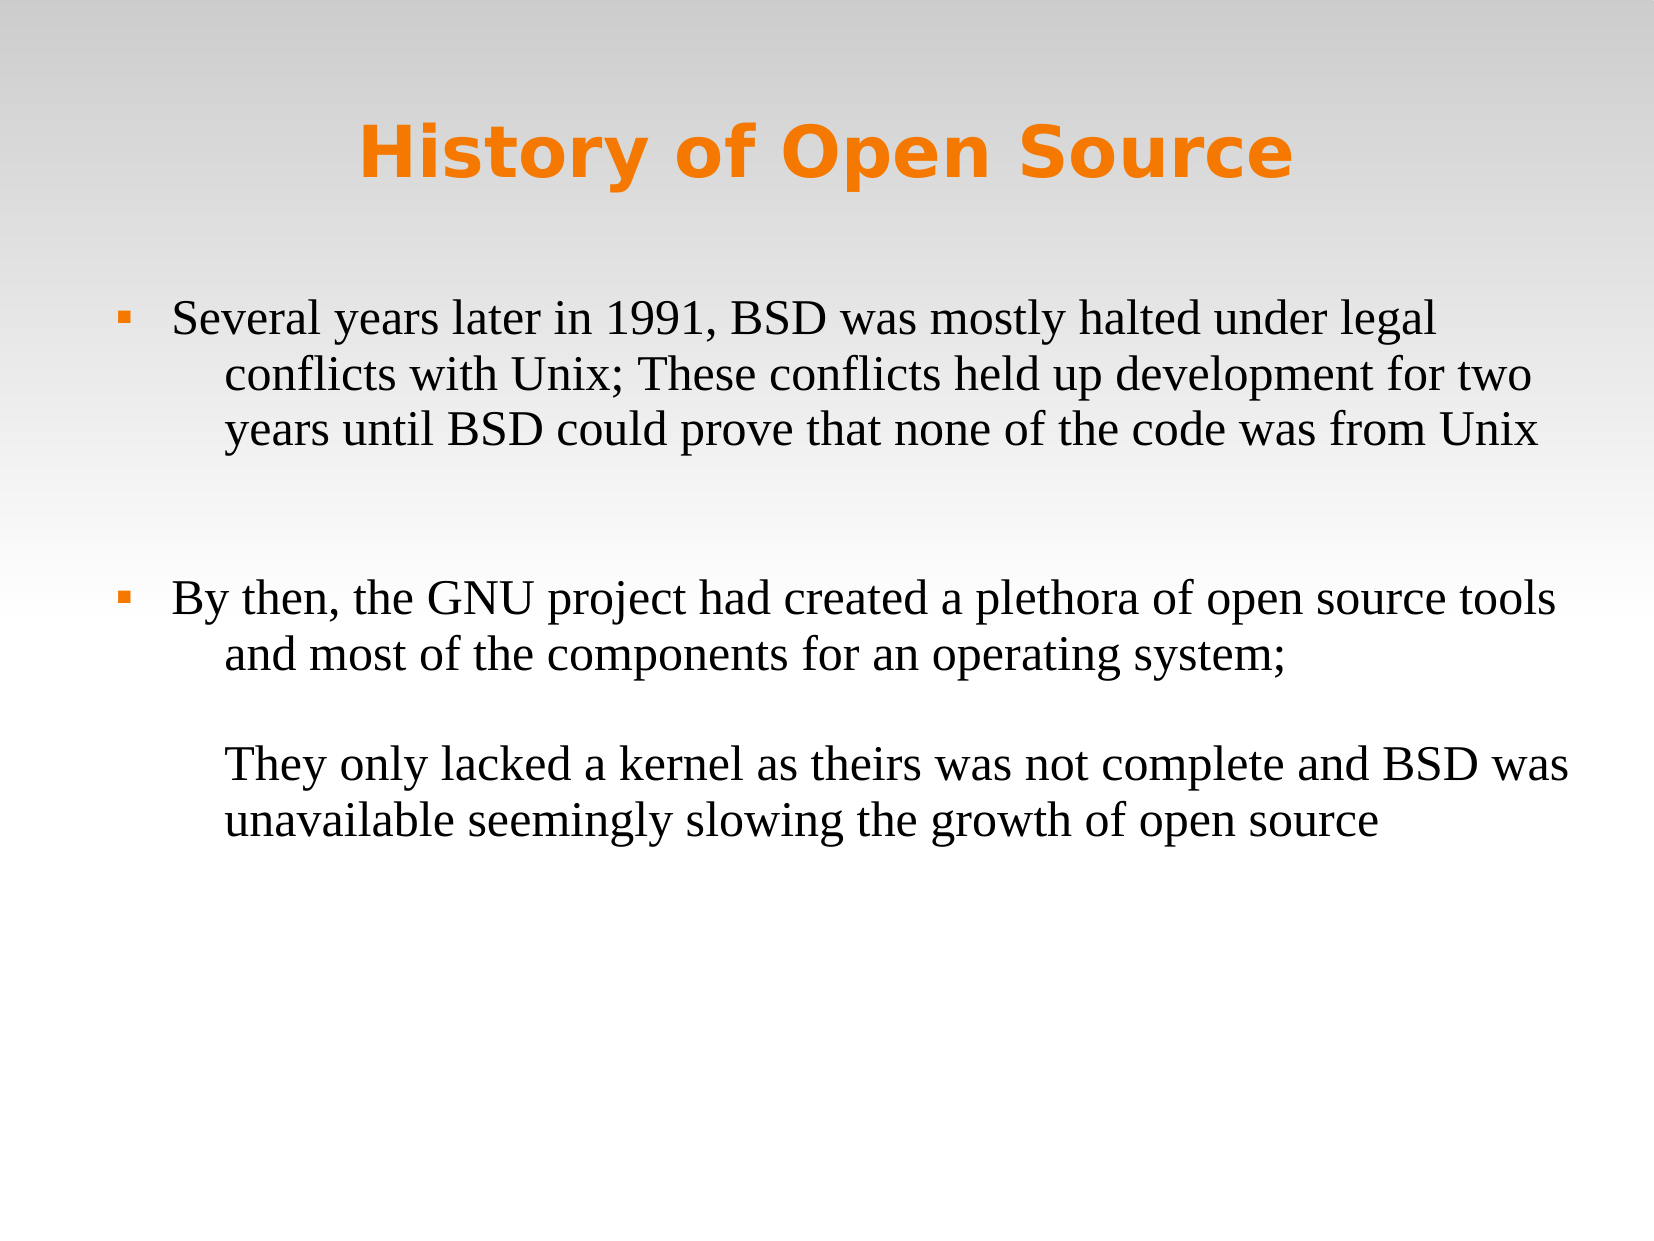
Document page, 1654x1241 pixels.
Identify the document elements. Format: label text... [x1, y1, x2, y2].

title History of Open Source [82, 49, 1571, 257]
list Several years later in 1991, BSD was mostly halted under legal conflicts with Unix; These conflicts held up development for two years until BSD could prove that none of the code was from Unix By then, the GNU project had created a plethora of open source tools and most of the components for an operating system; They only lacked a kernel as theirs was not complete and BSD was unavailable seemingly slowing the growth of open source [82, 290, 1571, 1109]
